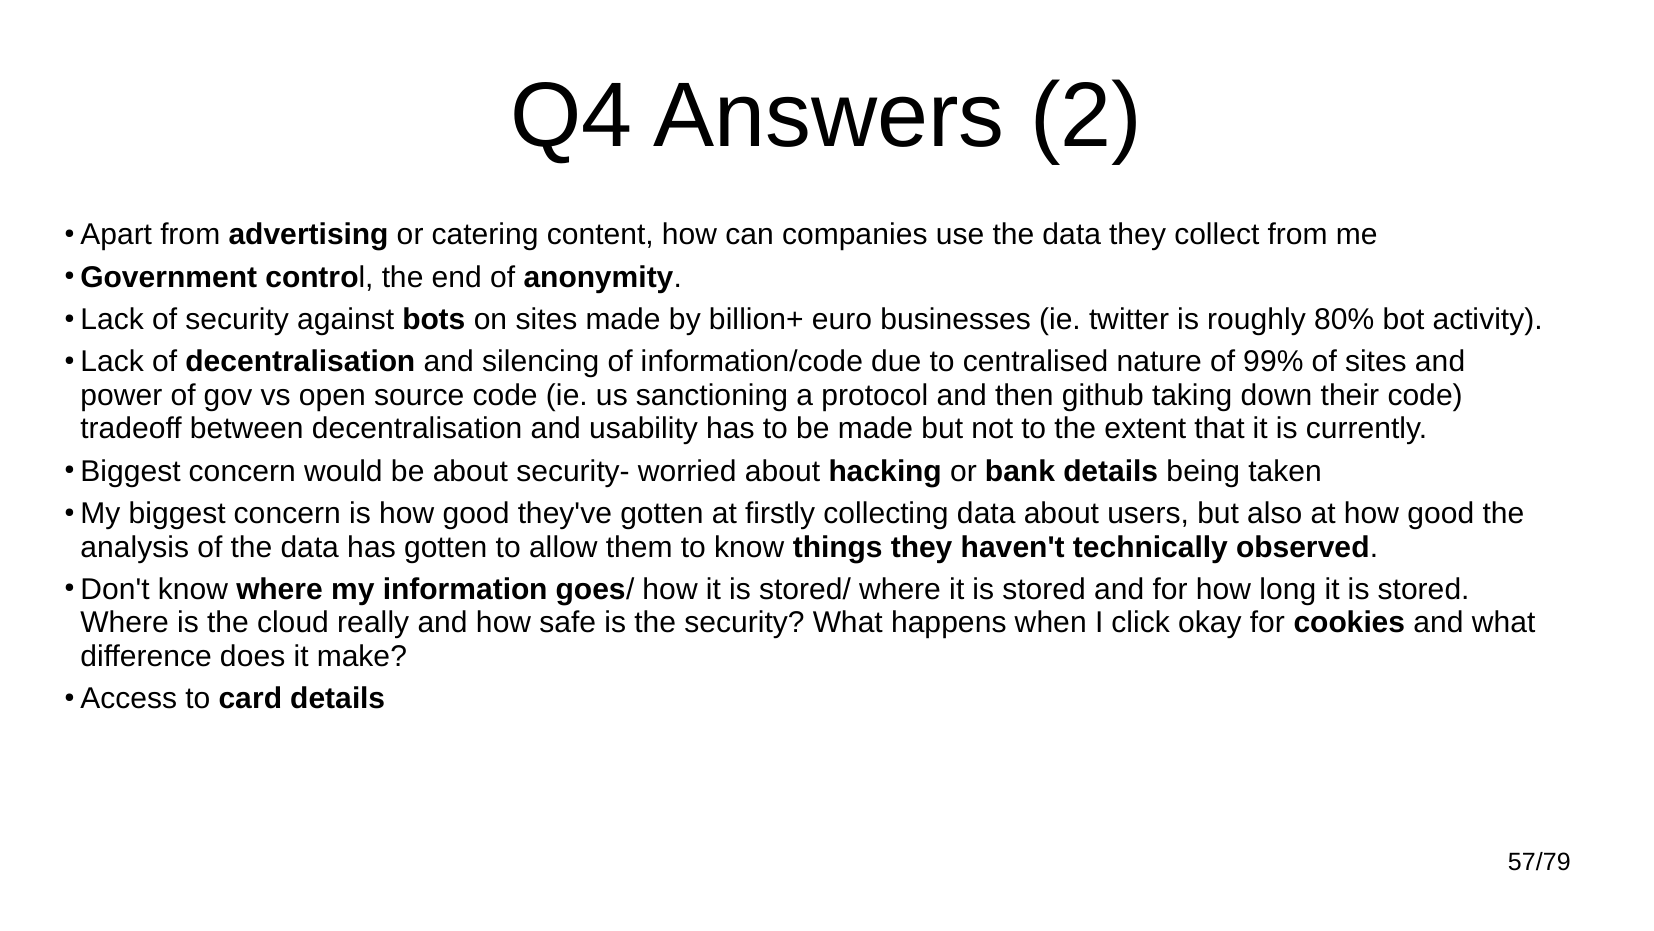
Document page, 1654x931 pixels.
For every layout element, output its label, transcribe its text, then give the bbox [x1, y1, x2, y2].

title Q4 Answers (2) [82, 37, 1571, 193]
list Apart from advertising or catering content, how can companies use the data they collect from me Government control, the end of anonymity. Lack of security against bots on sites made by billion+ euro businesses (ie. twitter is roughly 80% bot activity). Lack of decentralisation and silencing of information/code due to centralised nature of 99% of sites and power of gov vs open source code (ie. us sanctioning a protocol and then github taking down their code) tradeoff between decentralisation and usability has to be made but not to the extent that it is currently. Biggest concern would be about security- worried about hacking or bank details being taken My biggest concern is how good they've gotten at firstly collecting data about users, but also at how good the analysis of the data has gotten to allow them to know things they haven't technically observed. Don't know where my information goes/ how it is stored/ where it is stored and for how long it is stored. Where is the cloud really and how safe is the security? What happens when I click okay for cookies and what difference does it make? Access to card details [59, 217, 1548, 758]
